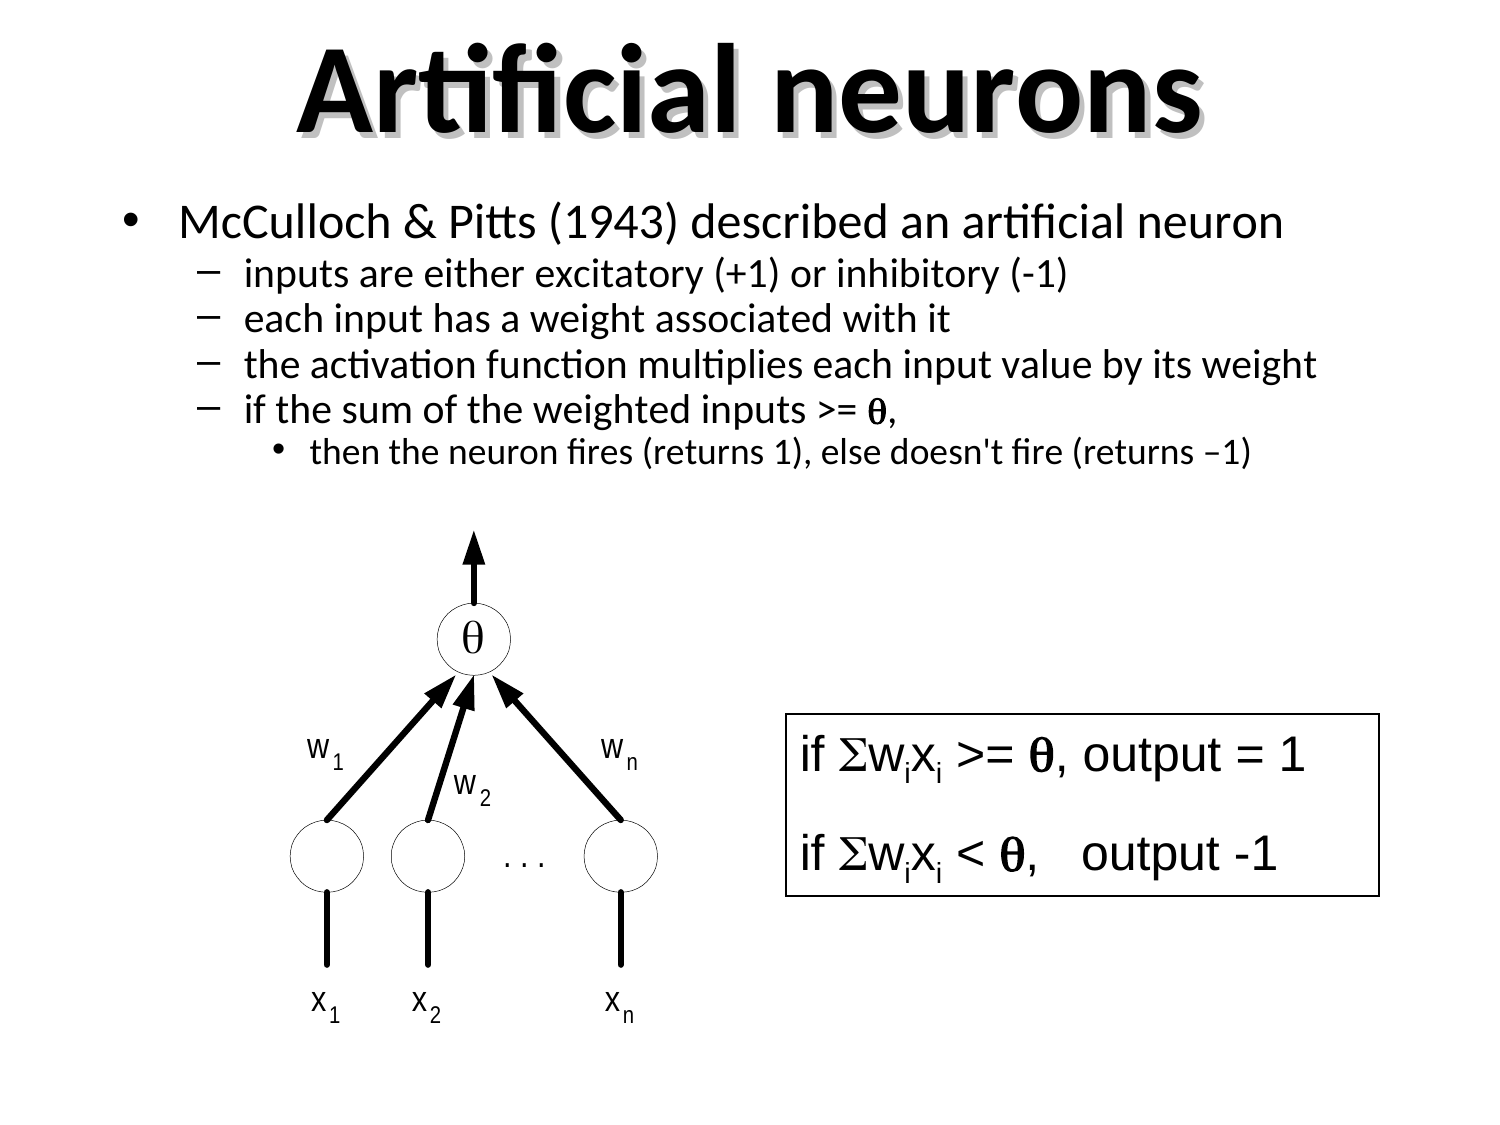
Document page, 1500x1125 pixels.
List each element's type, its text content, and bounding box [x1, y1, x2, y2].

title Artificial neurons [0, 0, 1500, 165]
text_box if wixi >= , output = 1 if wixi < , output -1 [785, 714, 1379, 897]
list McCulloch & Pitts (1943) described an artificial neuron inputs are either excitatory (+1) or inhibitory (-1) each input has a weight associated with it the activation function multiplies each input value by its weight if the sum of the weighted inputs >= , then the neuron fires (returns 1), else doesn't fire (returns –1) [107, 187, 1467, 493]
chart [216, 491, 731, 1074]
